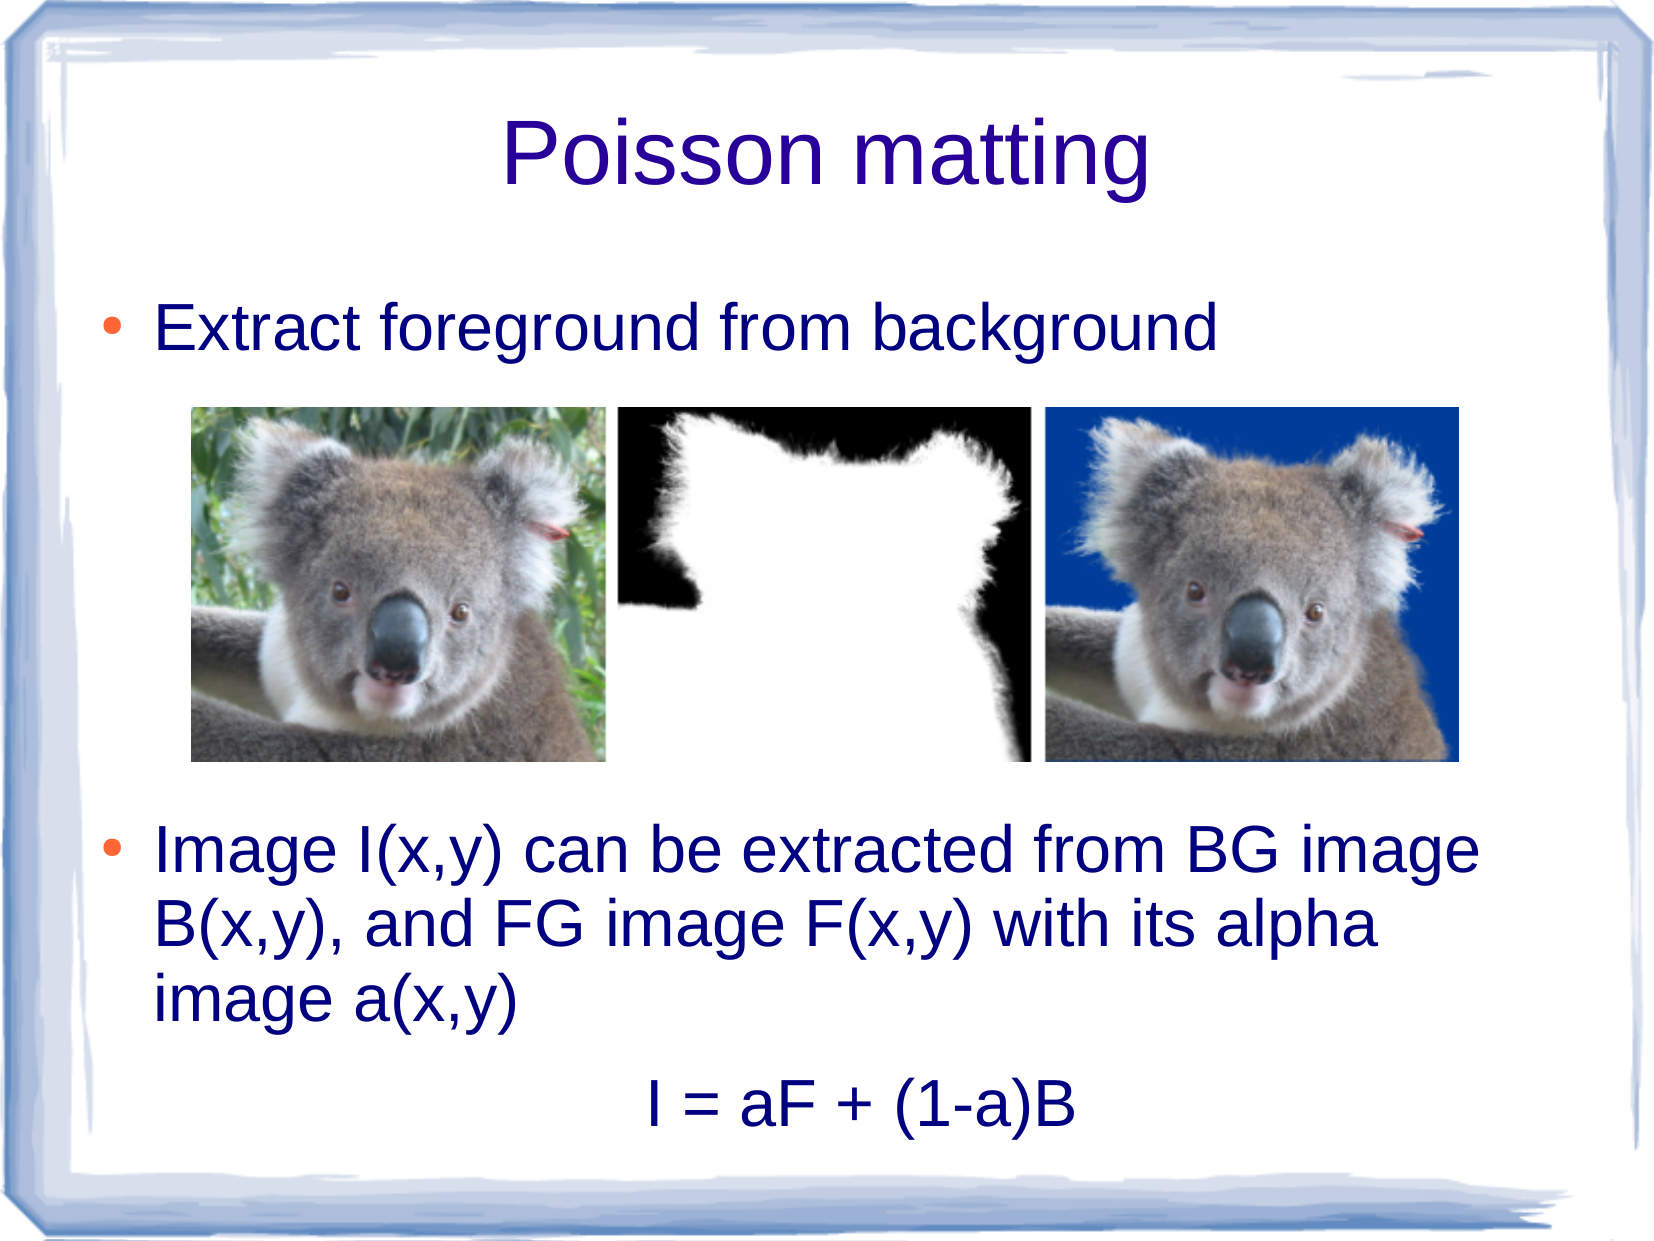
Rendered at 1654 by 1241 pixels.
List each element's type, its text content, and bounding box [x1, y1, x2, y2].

picture [191, 407, 1459, 762]
title Poisson matting [82, 49, 1571, 257]
picture [0, 0, 1654, 1241]
list Extract foreground from background Image I(x,y) can be extracted from BG image B(x,y), and FG image F(x,y) with its alpha image a(x,y) I = aF + (1-a)B [82, 290, 1571, 1241]
